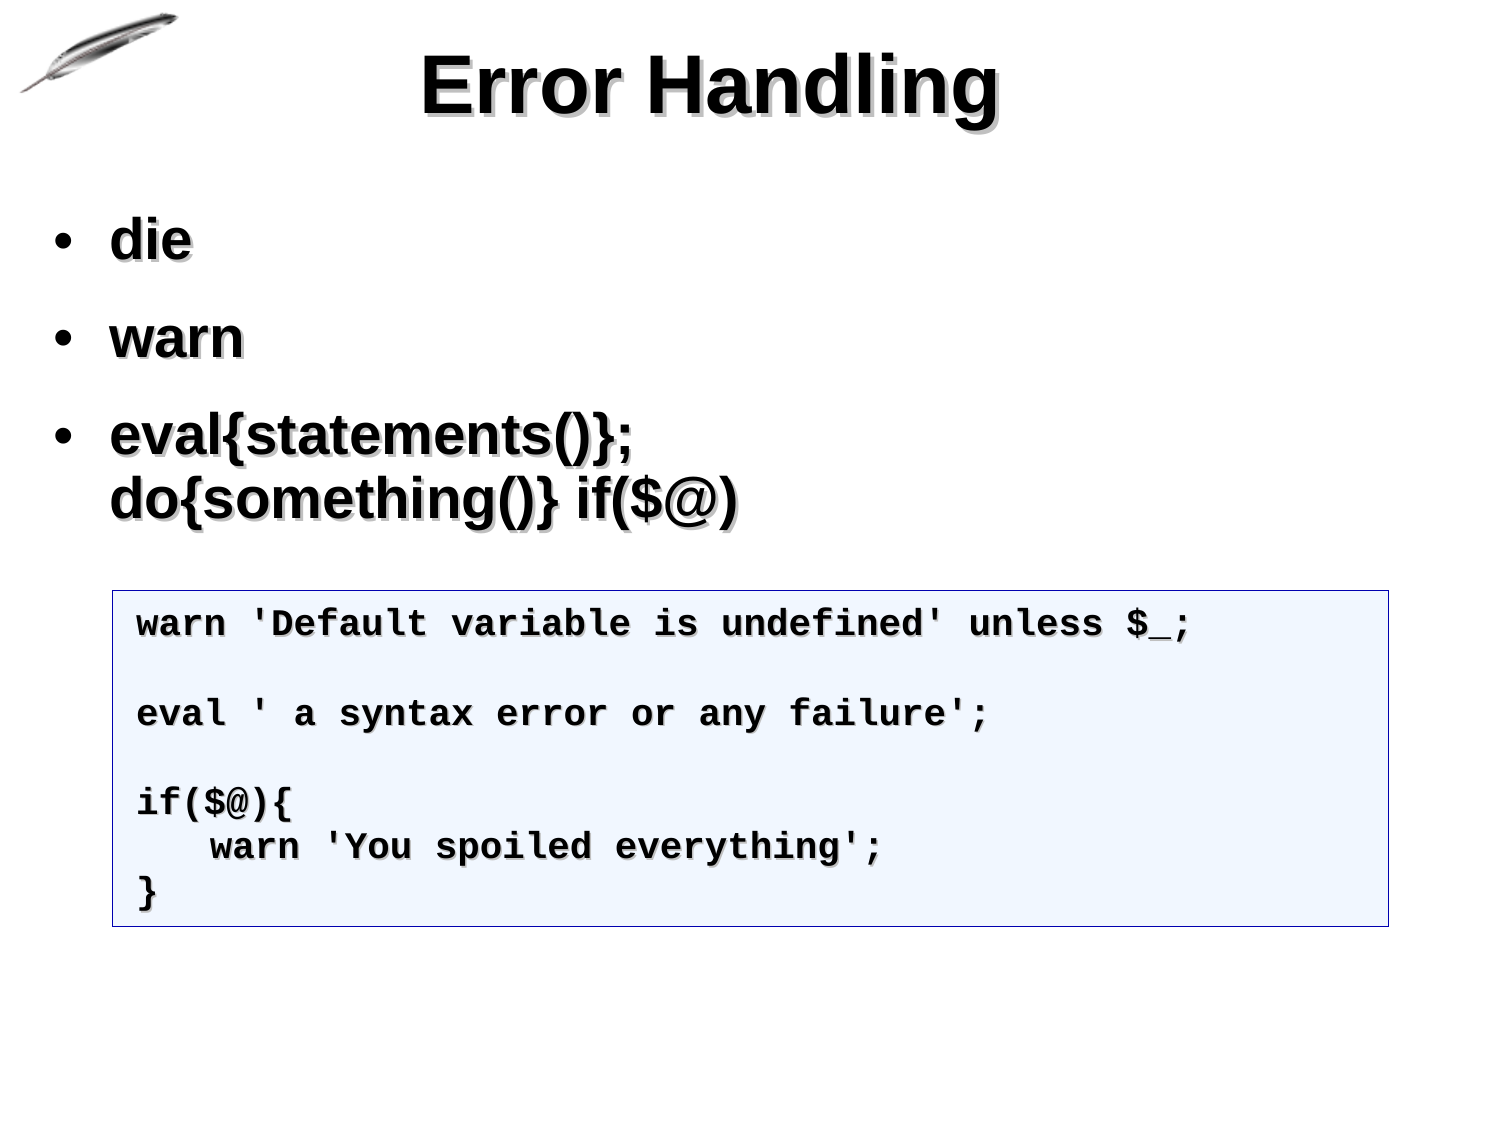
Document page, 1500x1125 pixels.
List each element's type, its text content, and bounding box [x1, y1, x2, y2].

picture [16, 11, 184, 95]
text_box warn 'Default variable is undefined' unless $_; eval ' a syntax error or any failure'; if($@){ warn 'You spoiled everything'; } [112, 590, 1389, 927]
list die warn eval{statements()}; do{something()} if($@) [53, 207, 1447, 1084]
title Error Handling [419, 0, 1459, 179]
